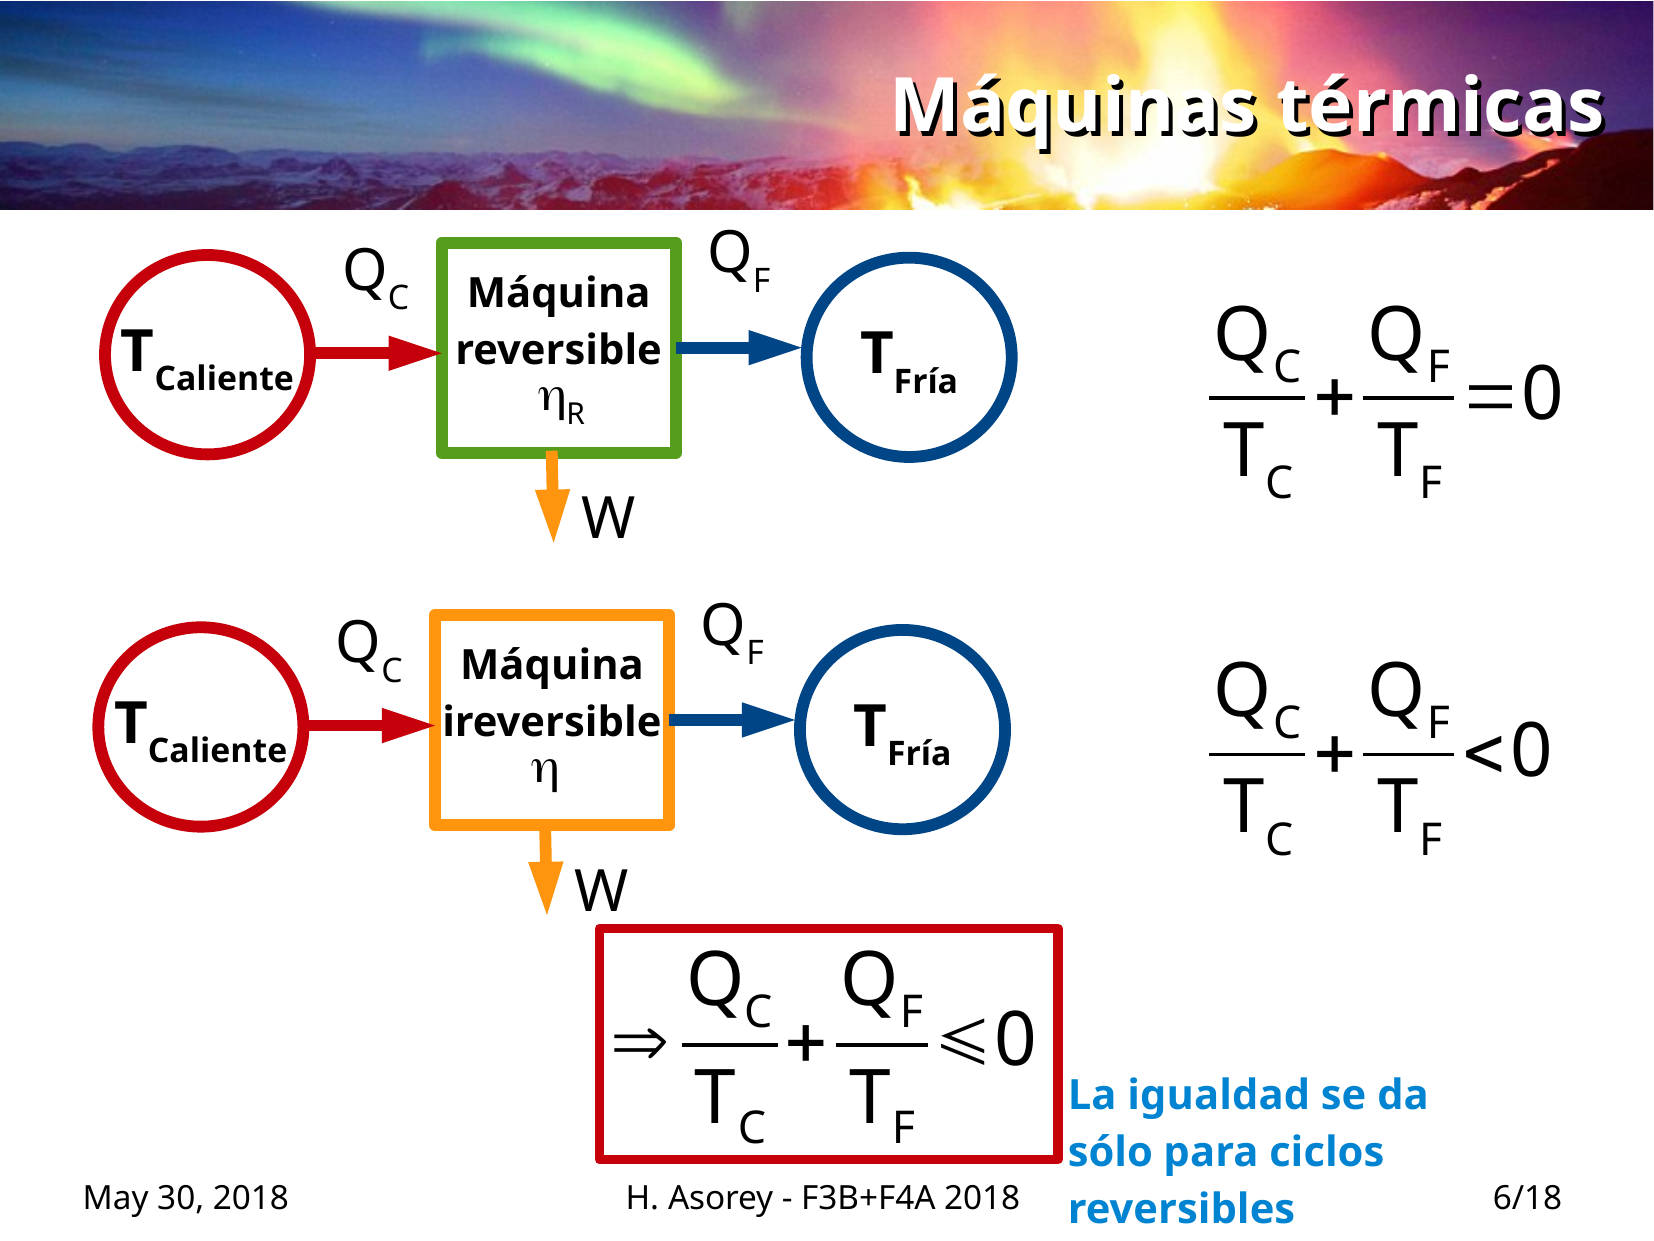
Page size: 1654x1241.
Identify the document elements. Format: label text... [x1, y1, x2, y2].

chart [1200, 287, 1580, 509]
title Máquinas térmicas [45, 15, 1606, 191]
text_box La igualdad se da sólo para ciclos reversibles [1053, 1056, 1538, 1174]
chart [530, 384, 592, 433]
picture [0, 1, 1654, 210]
chart [604, 933, 1054, 1156]
text_box W [565, 469, 652, 556]
chart [1200, 644, 1570, 866]
text_box TCaliente [105, 255, 310, 455]
text_box W [559, 841, 645, 928]
text_box Máquina ireversible [435, 614, 670, 826]
text_box TFría [799, 629, 1006, 830]
text_box TCaliente [98, 627, 304, 827]
text_box Máquina reversible [441, 242, 677, 454]
chart [523, 757, 568, 796]
text_box TFría [806, 257, 1012, 457]
